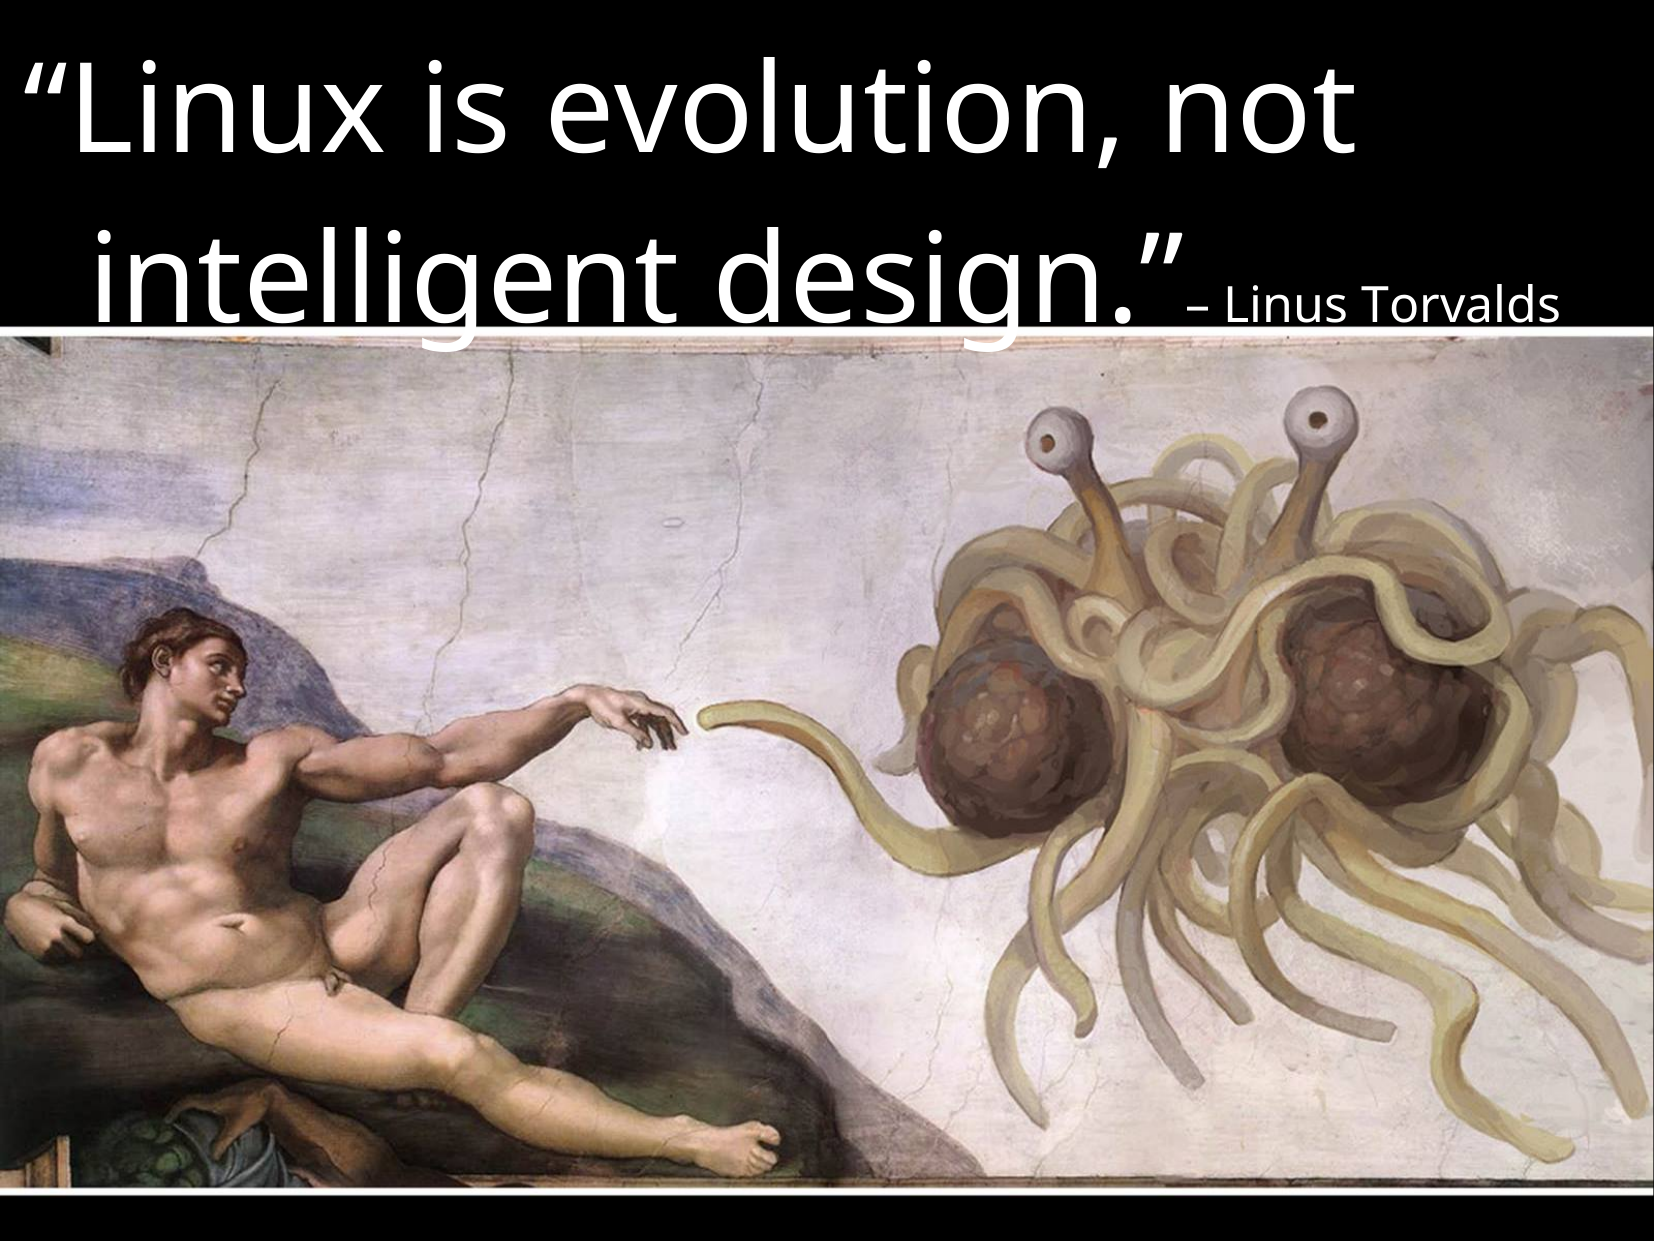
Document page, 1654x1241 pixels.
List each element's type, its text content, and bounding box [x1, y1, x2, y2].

picture [0, 325, 1654, 1198]
text_box [0, 1198, 1654, 1241]
text_box [0, 0, 1654, 325]
text_box “Linux is evolution, not intelligent design.”– Linus Torvalds [8, 11, 1654, 334]
